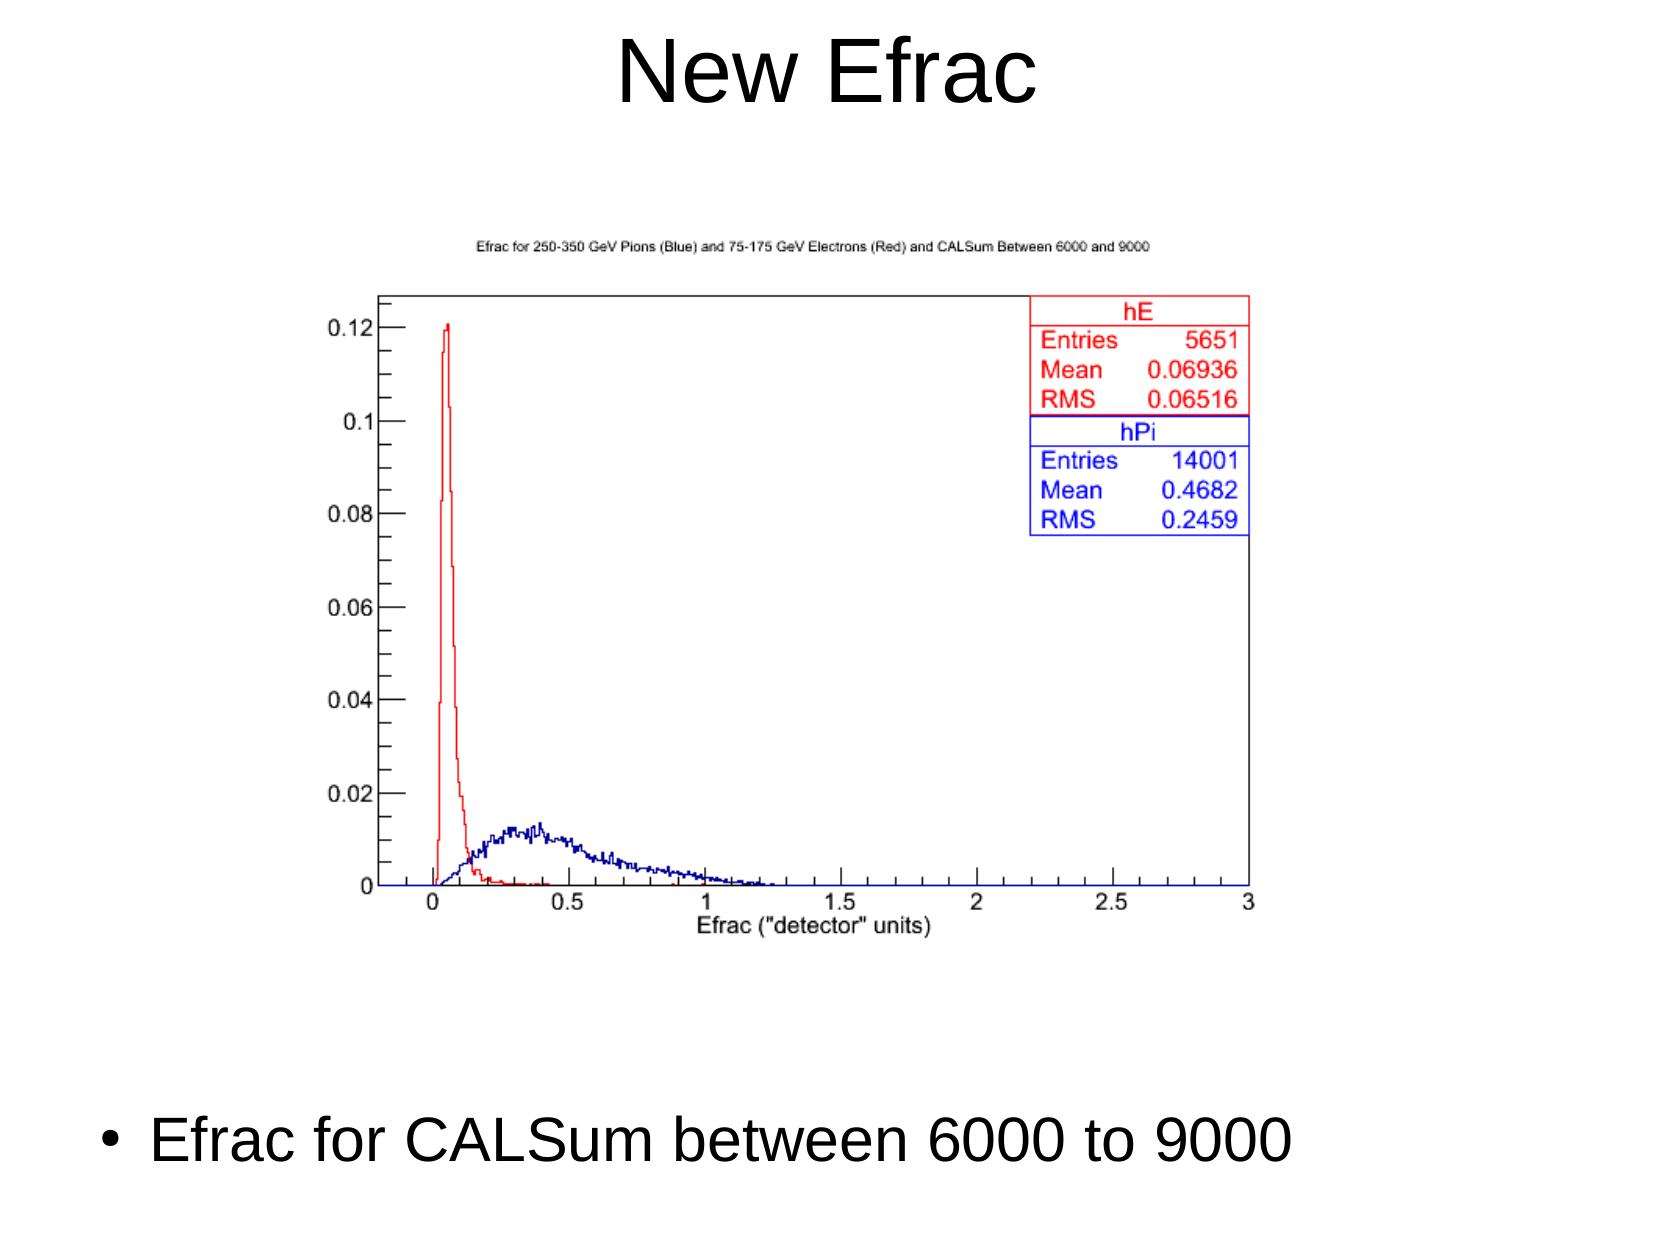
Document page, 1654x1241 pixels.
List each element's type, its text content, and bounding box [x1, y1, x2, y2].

picture [270, 222, 1358, 961]
title New Efrac [82, 0, 1571, 174]
list Efrac for CALSum between 6000 to 9000 [82, 1105, 1538, 1176]
